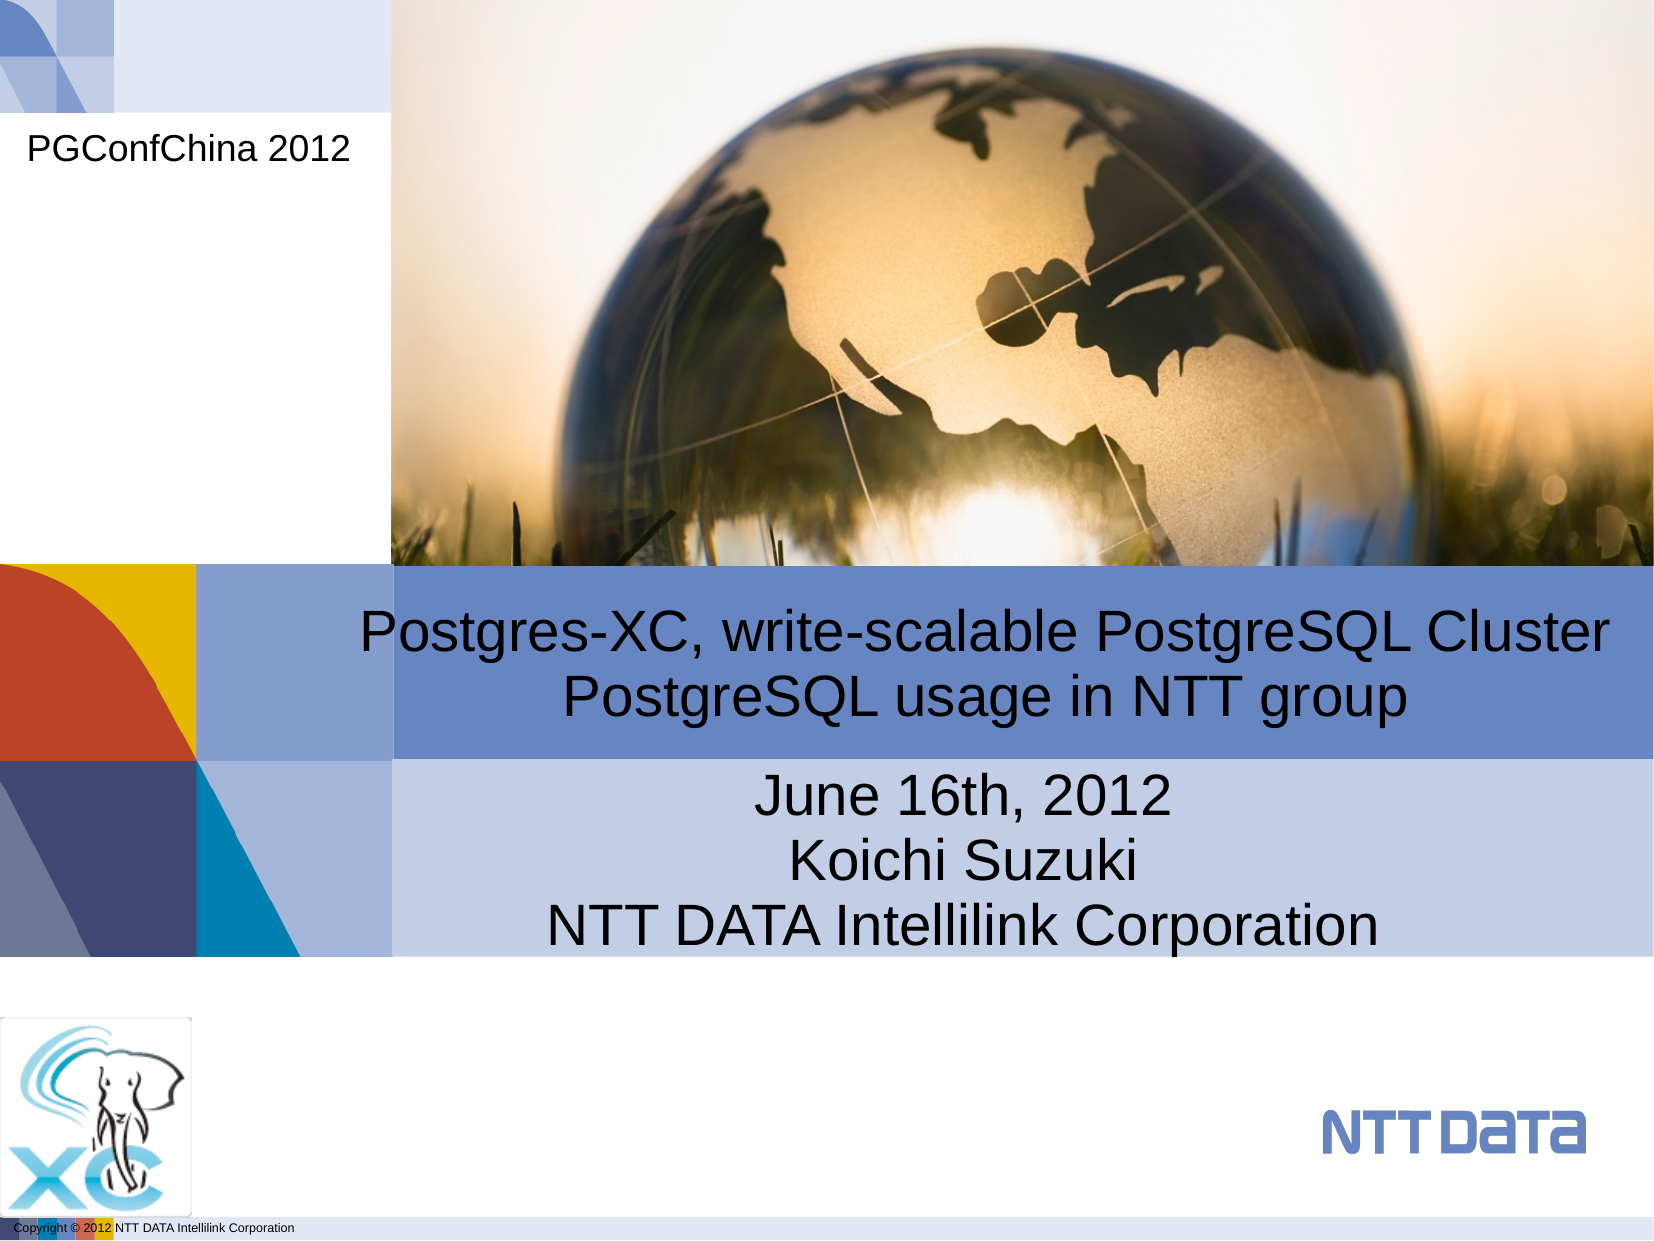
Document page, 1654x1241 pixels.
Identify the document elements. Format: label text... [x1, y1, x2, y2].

picture [391, 0, 1654, 566]
picture [0, 0, 114, 113]
picture [1323, 1110, 1586, 1154]
picture [0, 564, 391, 957]
text_box PGConfChina 2012 [11, 120, 378, 178]
title Postgres-XC, write-scalable PostgreSQL Cluster PostgreSQL usage in NTT group [330, 560, 1642, 768]
subtitle June 16th, 2012 Koichi Suzuki NTT DATA Intellilink Corporation [396, 753, 1531, 967]
picture [0, 1017, 192, 1218]
